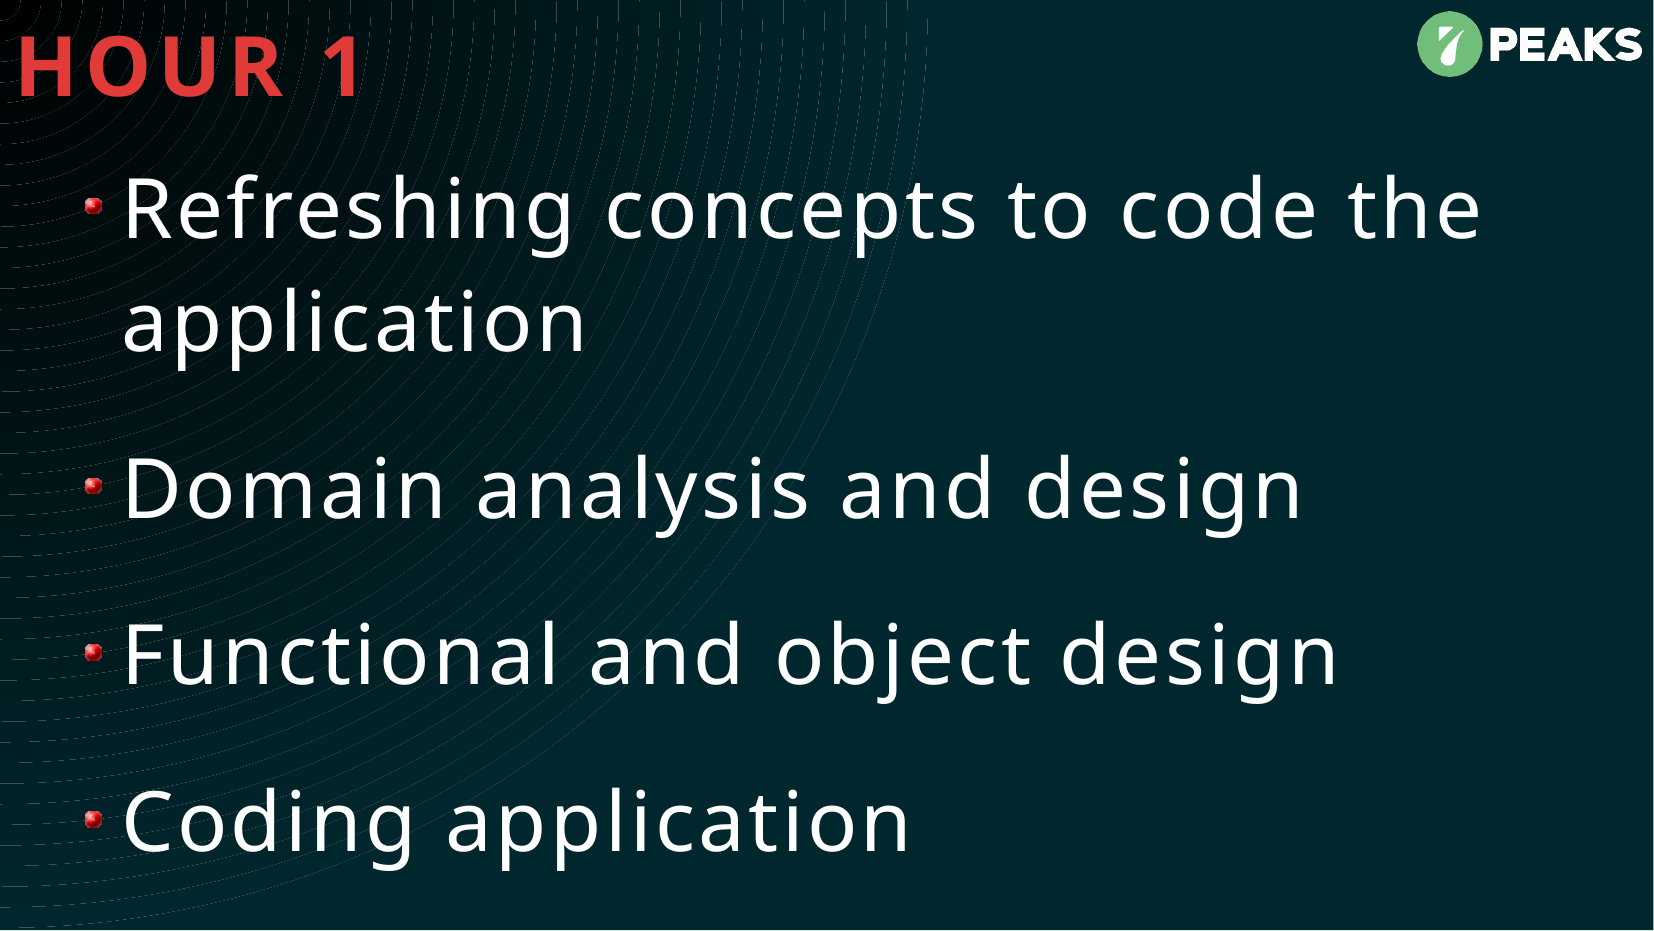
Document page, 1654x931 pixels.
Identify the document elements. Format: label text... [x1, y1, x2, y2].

picture [85, 817, 102, 828]
picture [1417, 11, 1642, 77]
text_box HOUR 1 [0, 0, 402, 119]
text_box Refreshing concepts to code the application Domain analysis and design Functional and object design Coding application [70, 141, 1560, 817]
